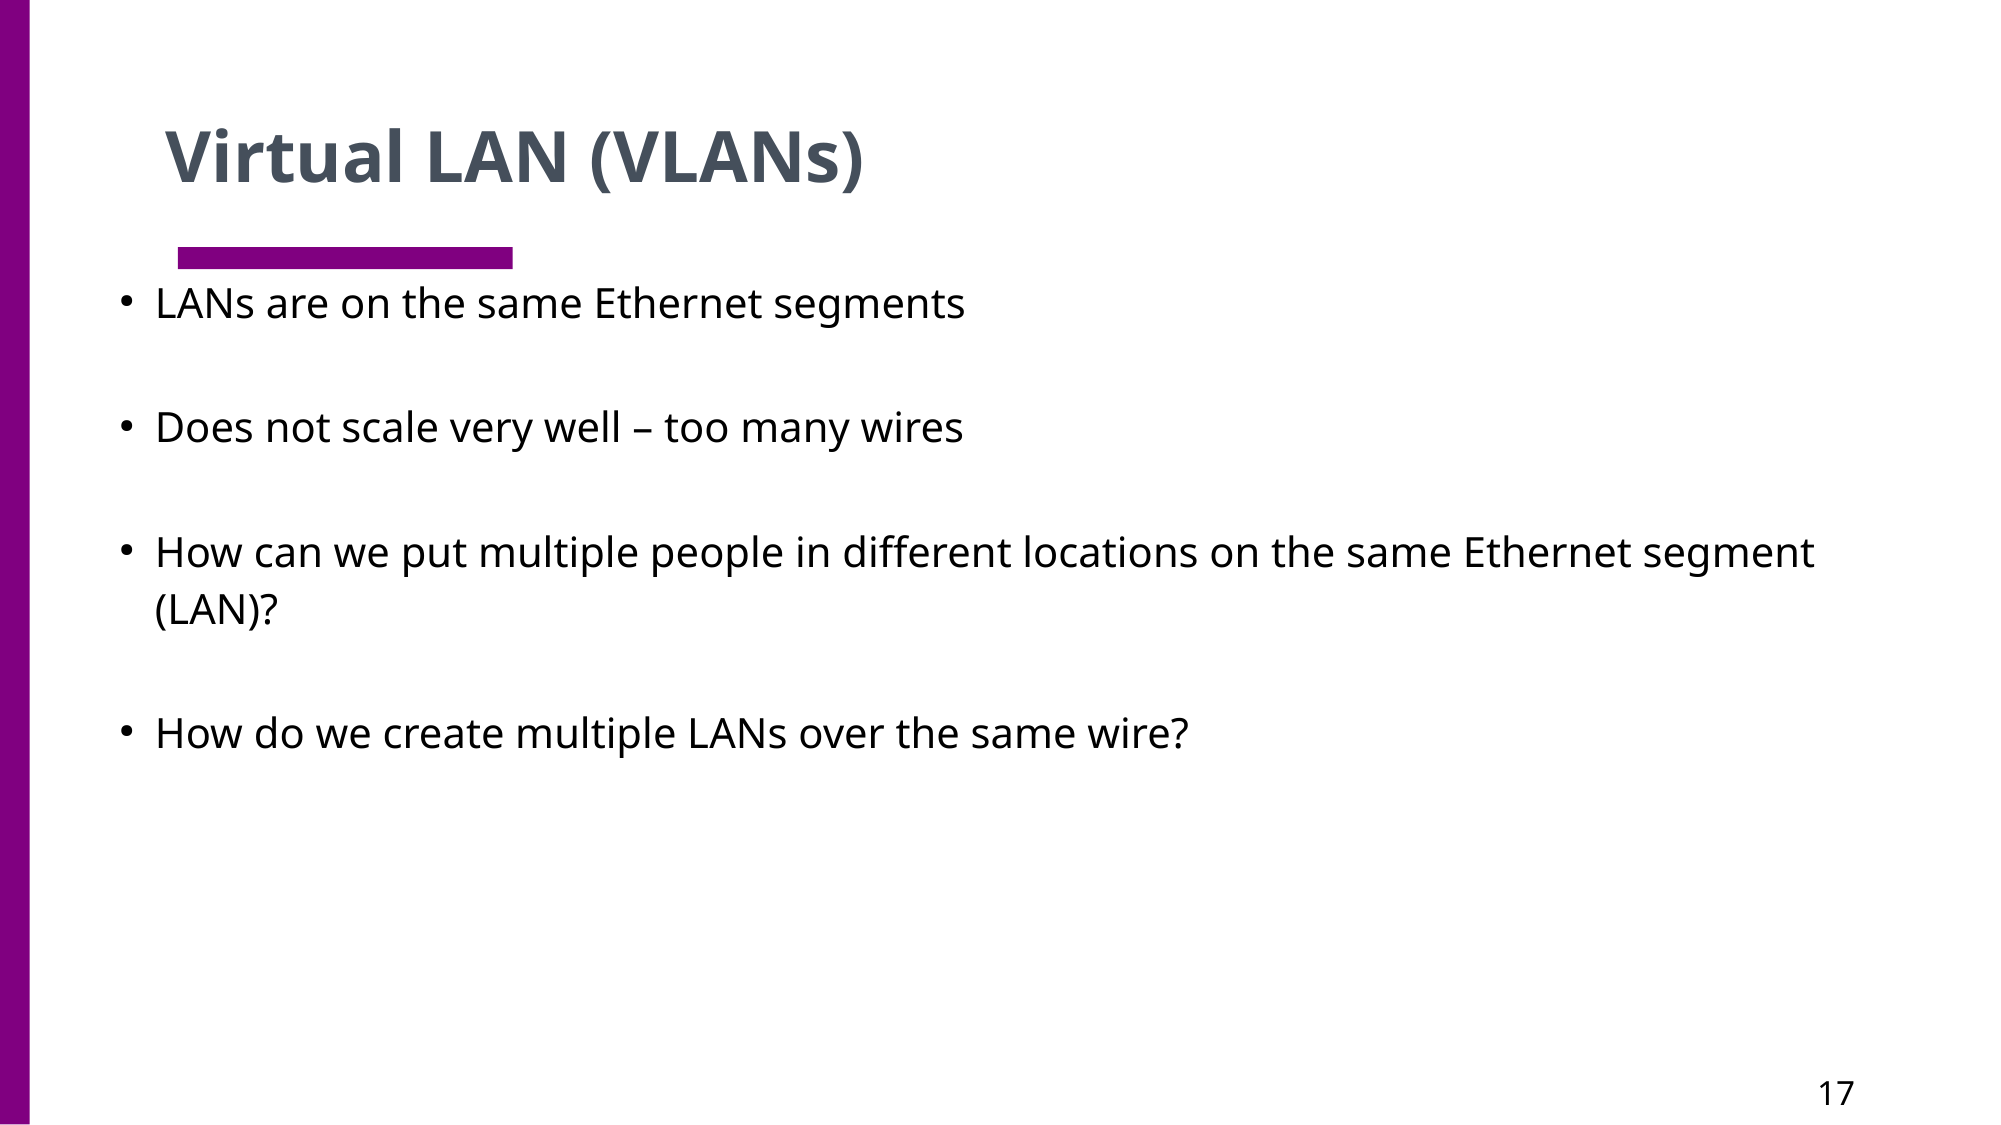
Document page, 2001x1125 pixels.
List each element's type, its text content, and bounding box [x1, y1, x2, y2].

text_box LANs are on the same Ethernet segments Does not scale very well – too many wires How can we put multiple people in different locations on the same Ethernet segment (LAN)? How do we create multiple LANs over the same wire? [33, 266, 1891, 1098]
text_box Virtual LAN (VLANs) [151, 0, 1849, 212]
